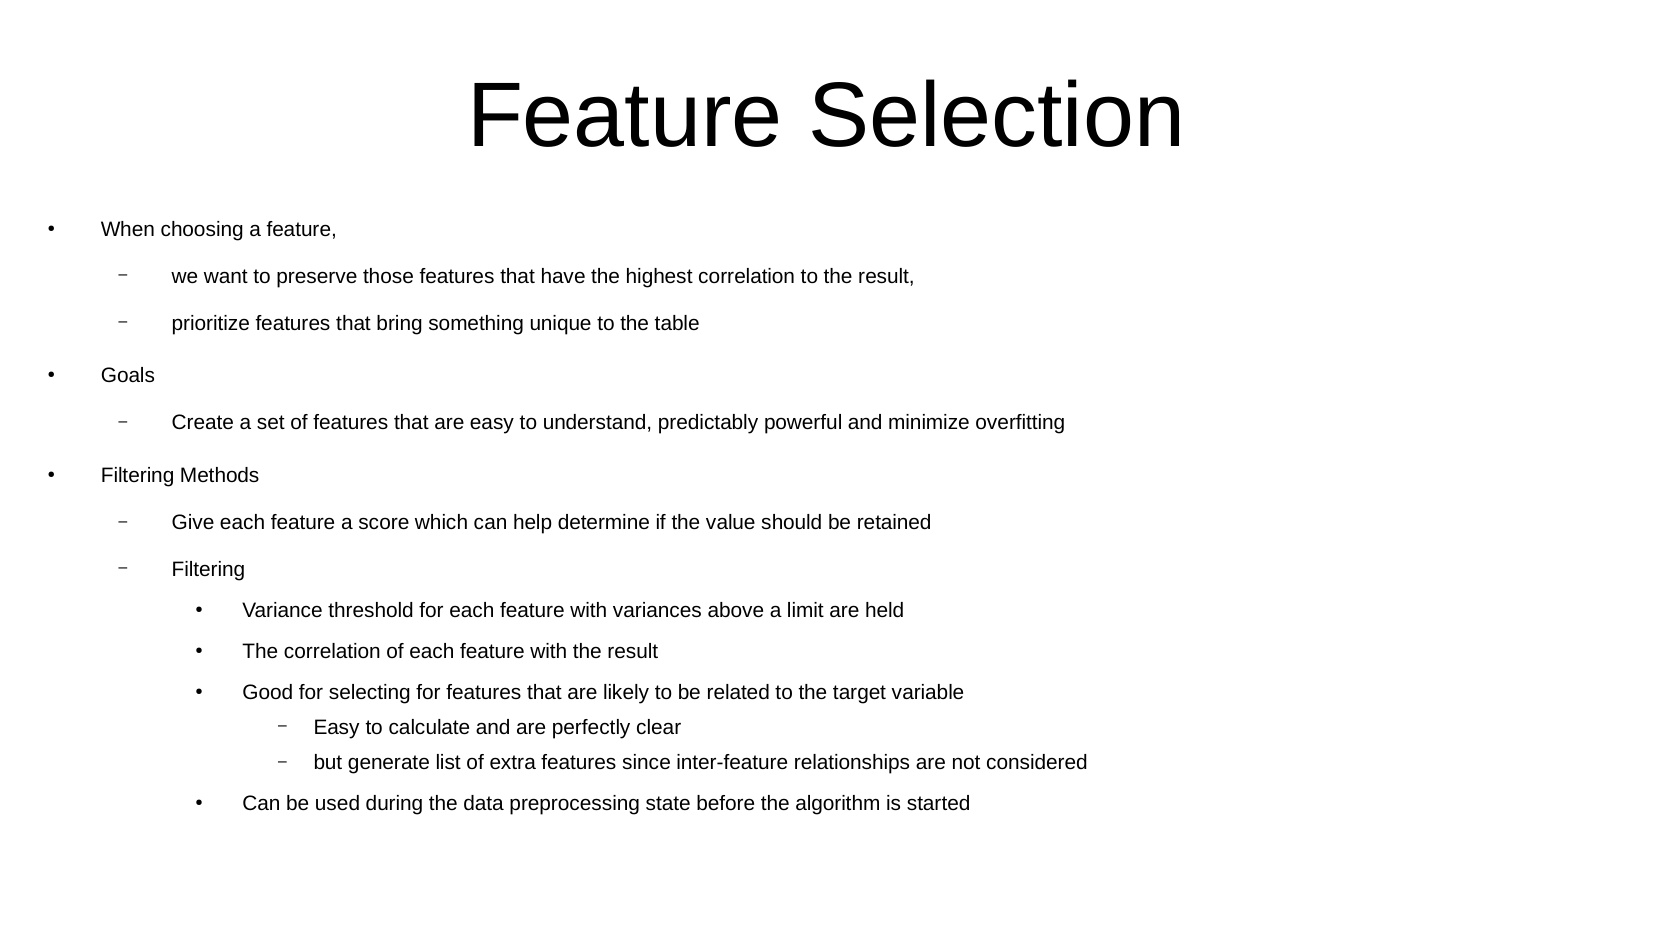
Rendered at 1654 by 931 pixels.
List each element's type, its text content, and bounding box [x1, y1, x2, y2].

title Feature Selection [82, 37, 1571, 193]
list When choosing a feature, we want to preserve those features that have the highest correlation to the result, prioritize features that bring something unique to the table Goals Create a set of features that are easy to understand, predictably powerful and minimize overfitting Filtering Methods Give each feature a score which can help determine if the value should be retained Filtering Variance threshold for each feature with variances above a limit are held The correlation of each feature with the result Good for selecting for features that are likely to be related to the target variable Easy to calculate and are perfectly clear but generate list of extra features since inter-feature relationships are not considered Can be used during the data preprocessing state before the algorithm is started [30, 217, 1571, 886]
